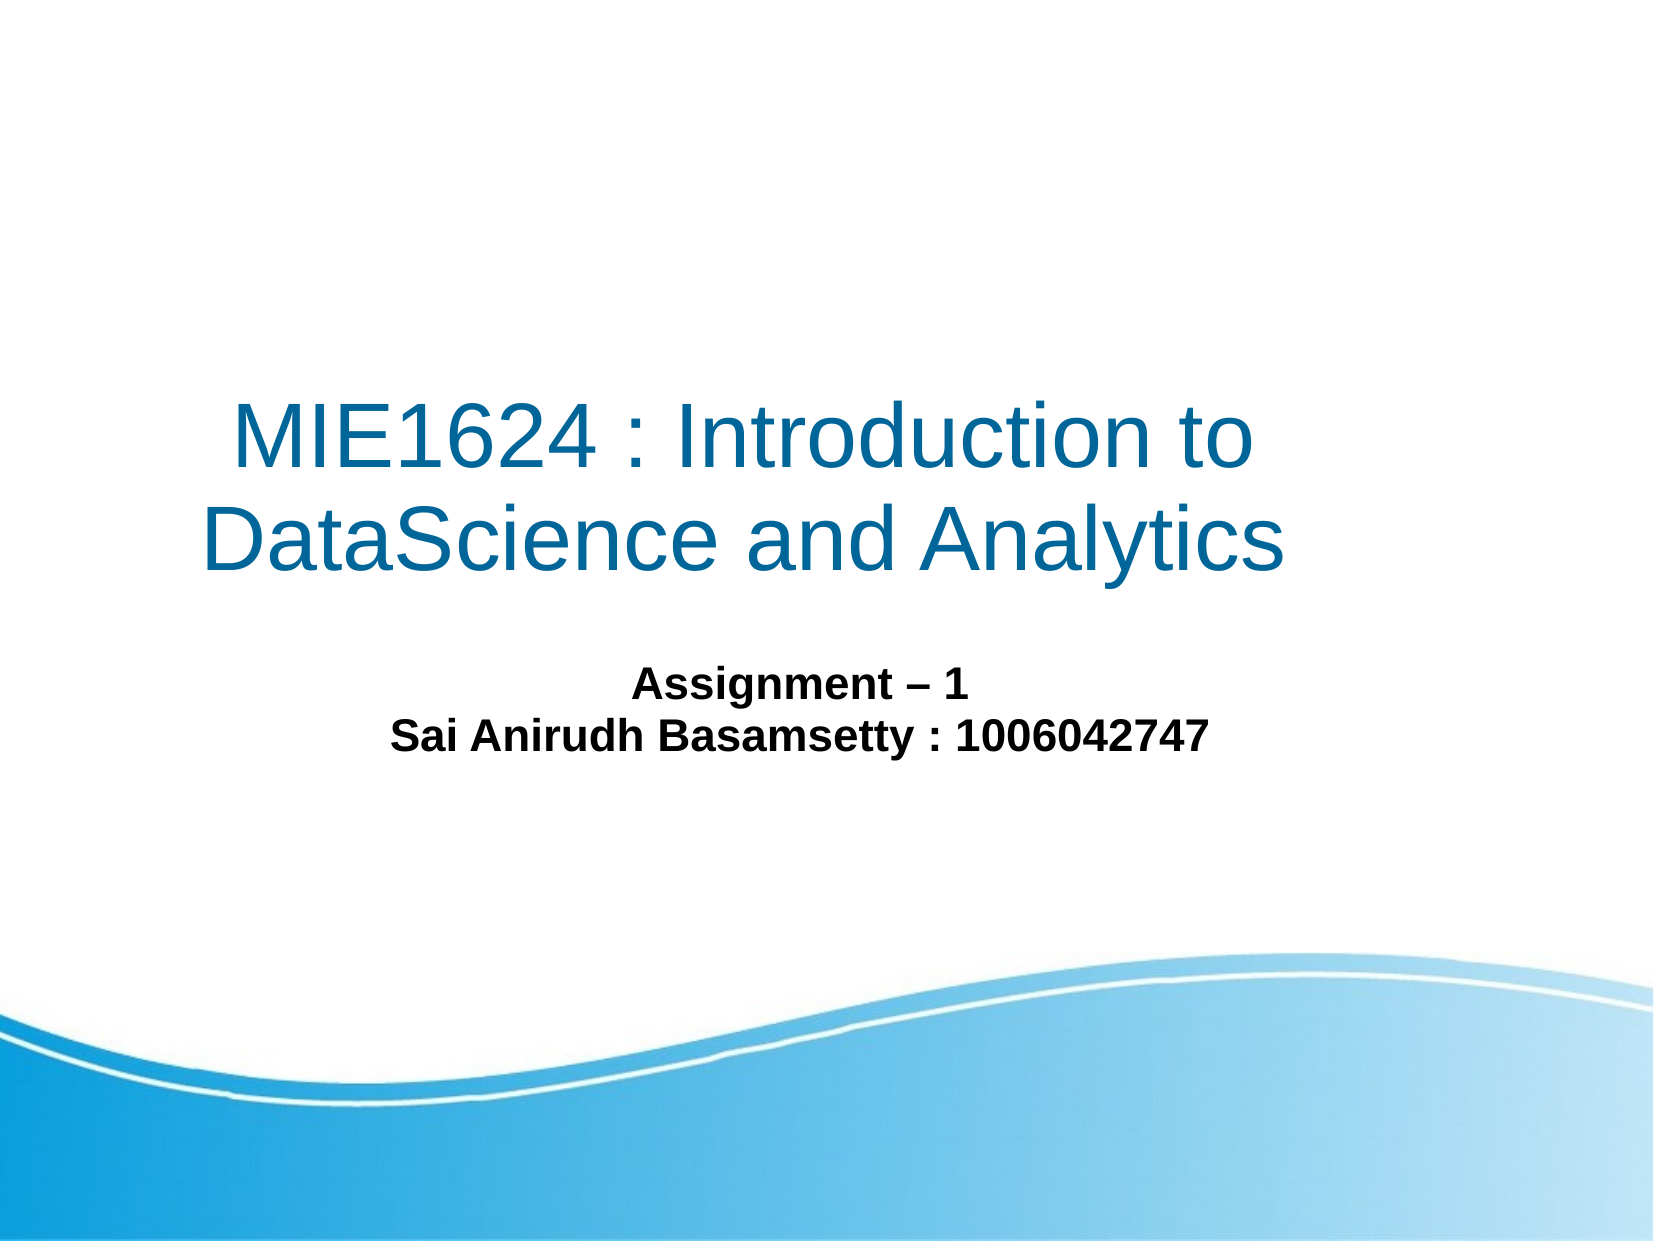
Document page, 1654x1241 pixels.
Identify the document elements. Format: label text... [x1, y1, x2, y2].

text_box Assignment – 1 Sai Anirudh Basamsetty : 1006042747 [375, 651, 1231, 841]
picture [0, 952, 1654, 1241]
title MIE1624 : Introduction to DataScience and Analytics [0, 384, 1489, 592]
